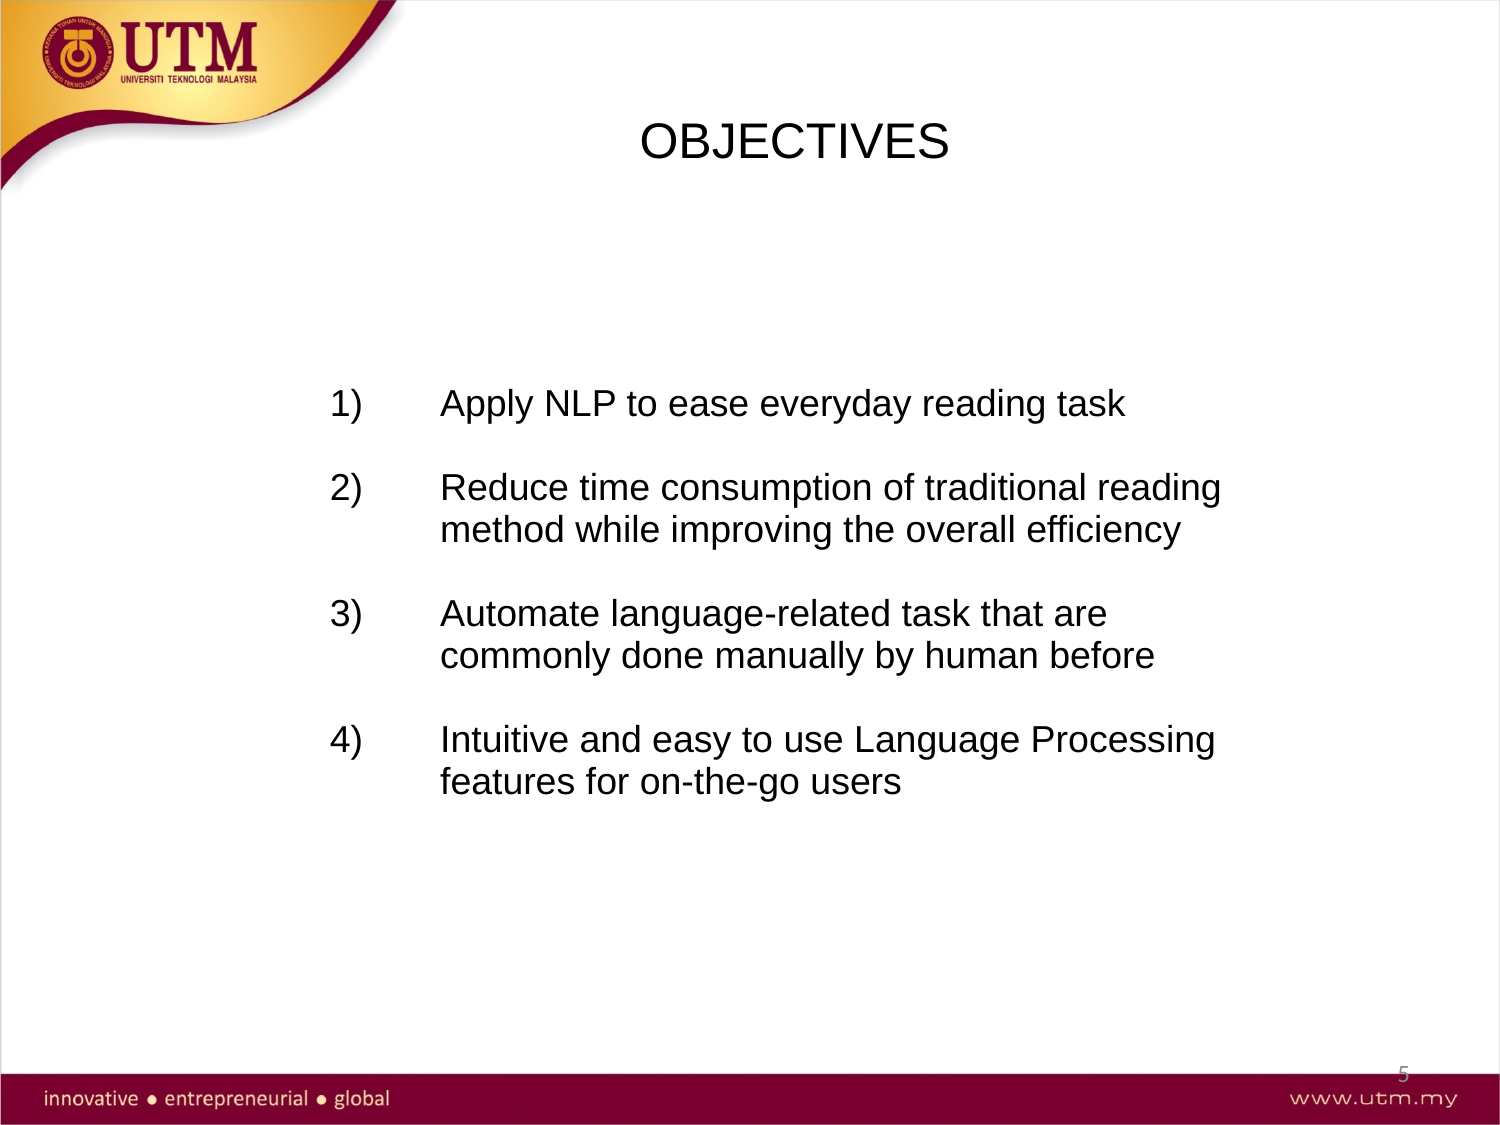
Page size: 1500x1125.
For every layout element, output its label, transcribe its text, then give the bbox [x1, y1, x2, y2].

text_box OBJECTIVES [390, 106, 1201, 177]
picture [0, 0, 1500, 1125]
text_box Apply NLP to ease everyday reading task Reduce time consumption of traditional reading method while improving the overall efficiency Automate language-related task that are commonly done manually by human before Intuitive and easy to use Language Processing features for on-the-go users [315, 375, 1246, 811]
